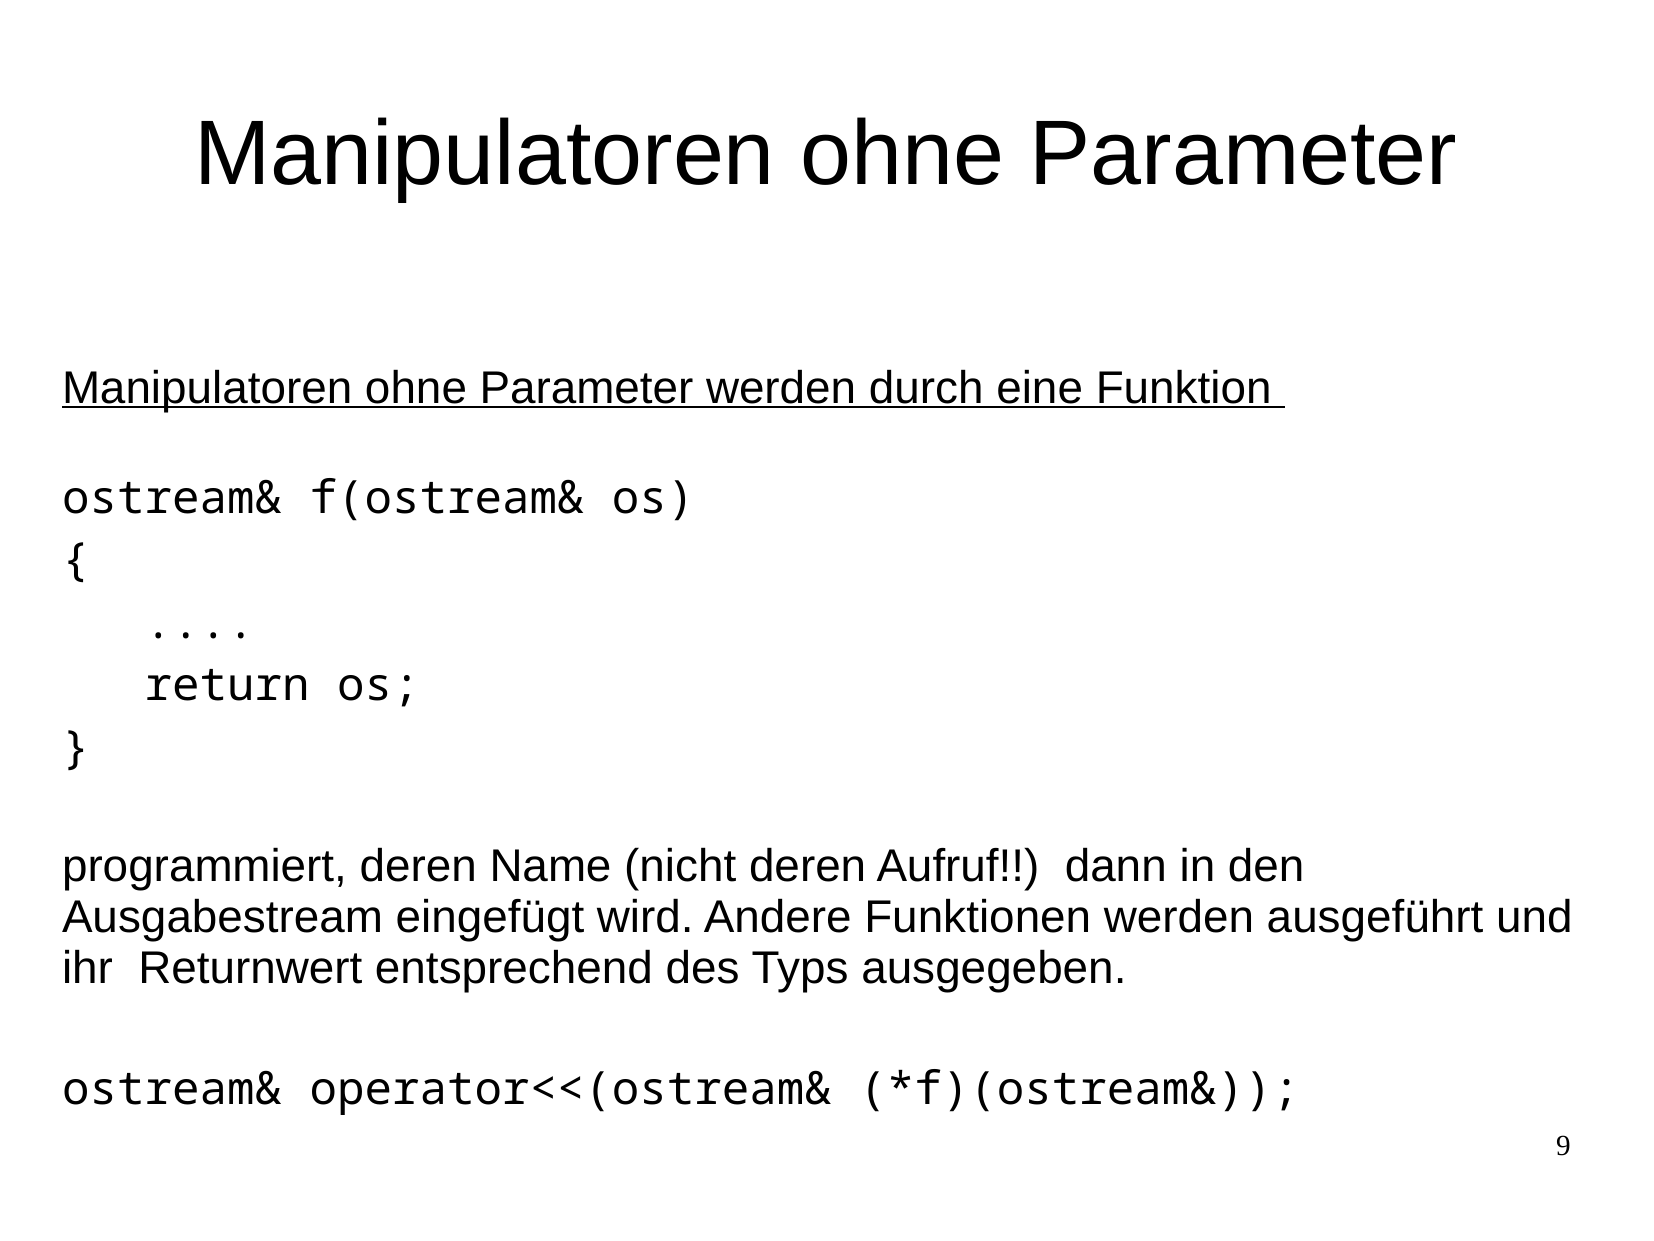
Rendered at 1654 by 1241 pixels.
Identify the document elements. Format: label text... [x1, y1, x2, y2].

text_box Manipulatoren ohne Parameter werden durch eine Funktion ostream& f(ostream& os) { .... return os; } programmiert, deren Name (nicht deren Aufruf!!) dann in den Ausgabestream eingefügt wird. Andere Funktionen werden ausgeführt und ihr Returnwert entsprechend des Typs ausgegeben. ostream& operator<<(ostream& (*f)(ostream&)); [47, 354, 1607, 1048]
title Manipulatoren ohne Parameter [82, 49, 1571, 257]
